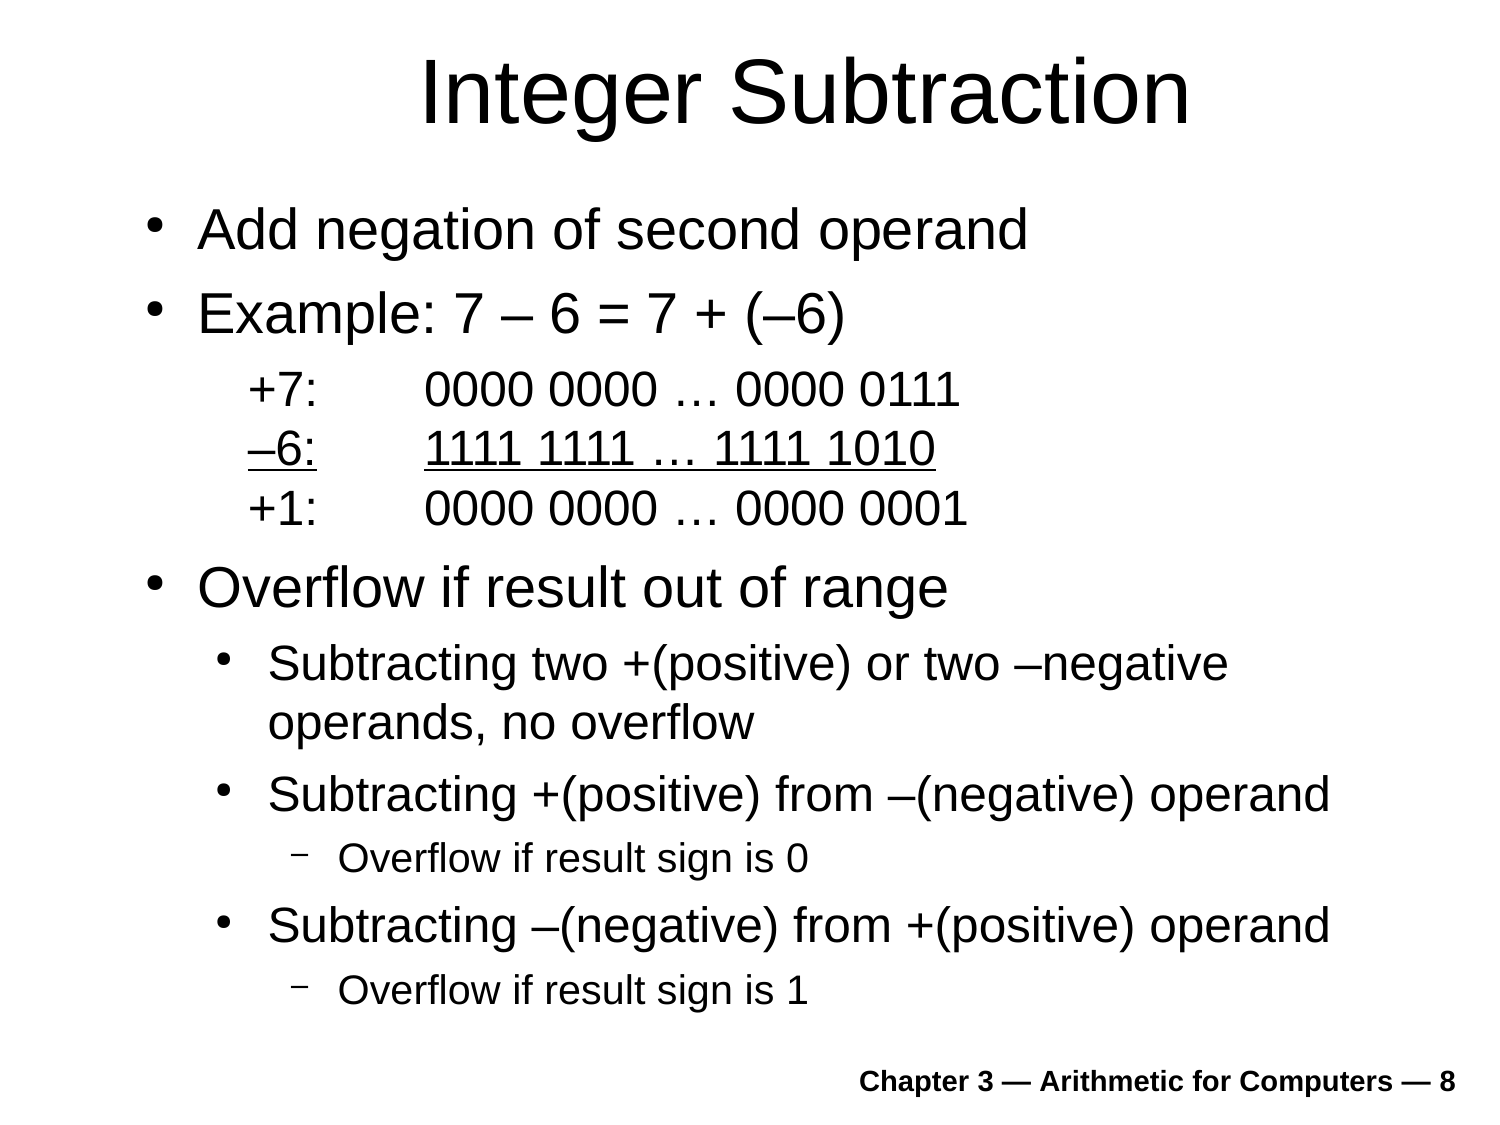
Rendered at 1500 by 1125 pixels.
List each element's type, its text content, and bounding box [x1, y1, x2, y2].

text_box Chapter 3 — Arithmetic for Computers — <number> [277, 1046, 1471, 1106]
title Integer Subtraction [112, 23, 1468, 149]
list Add negation of second operand Example: 7 – 6 = 7 + (–6) +7: 0000 0000 … 0000 0111 –6: 1111 1111 … 1111 1010 +1: 0000 0000 … 0000 0001 Overflow if result out of range Subtracting two +(positive) or two –negative operands, no overflow Subtracting +(positive) from –(negative) operand Overflow if result sign is 0 Subtracting –(negative) from +(positive) operand Overflow if result sign is 1 [112, 184, 1469, 1024]
